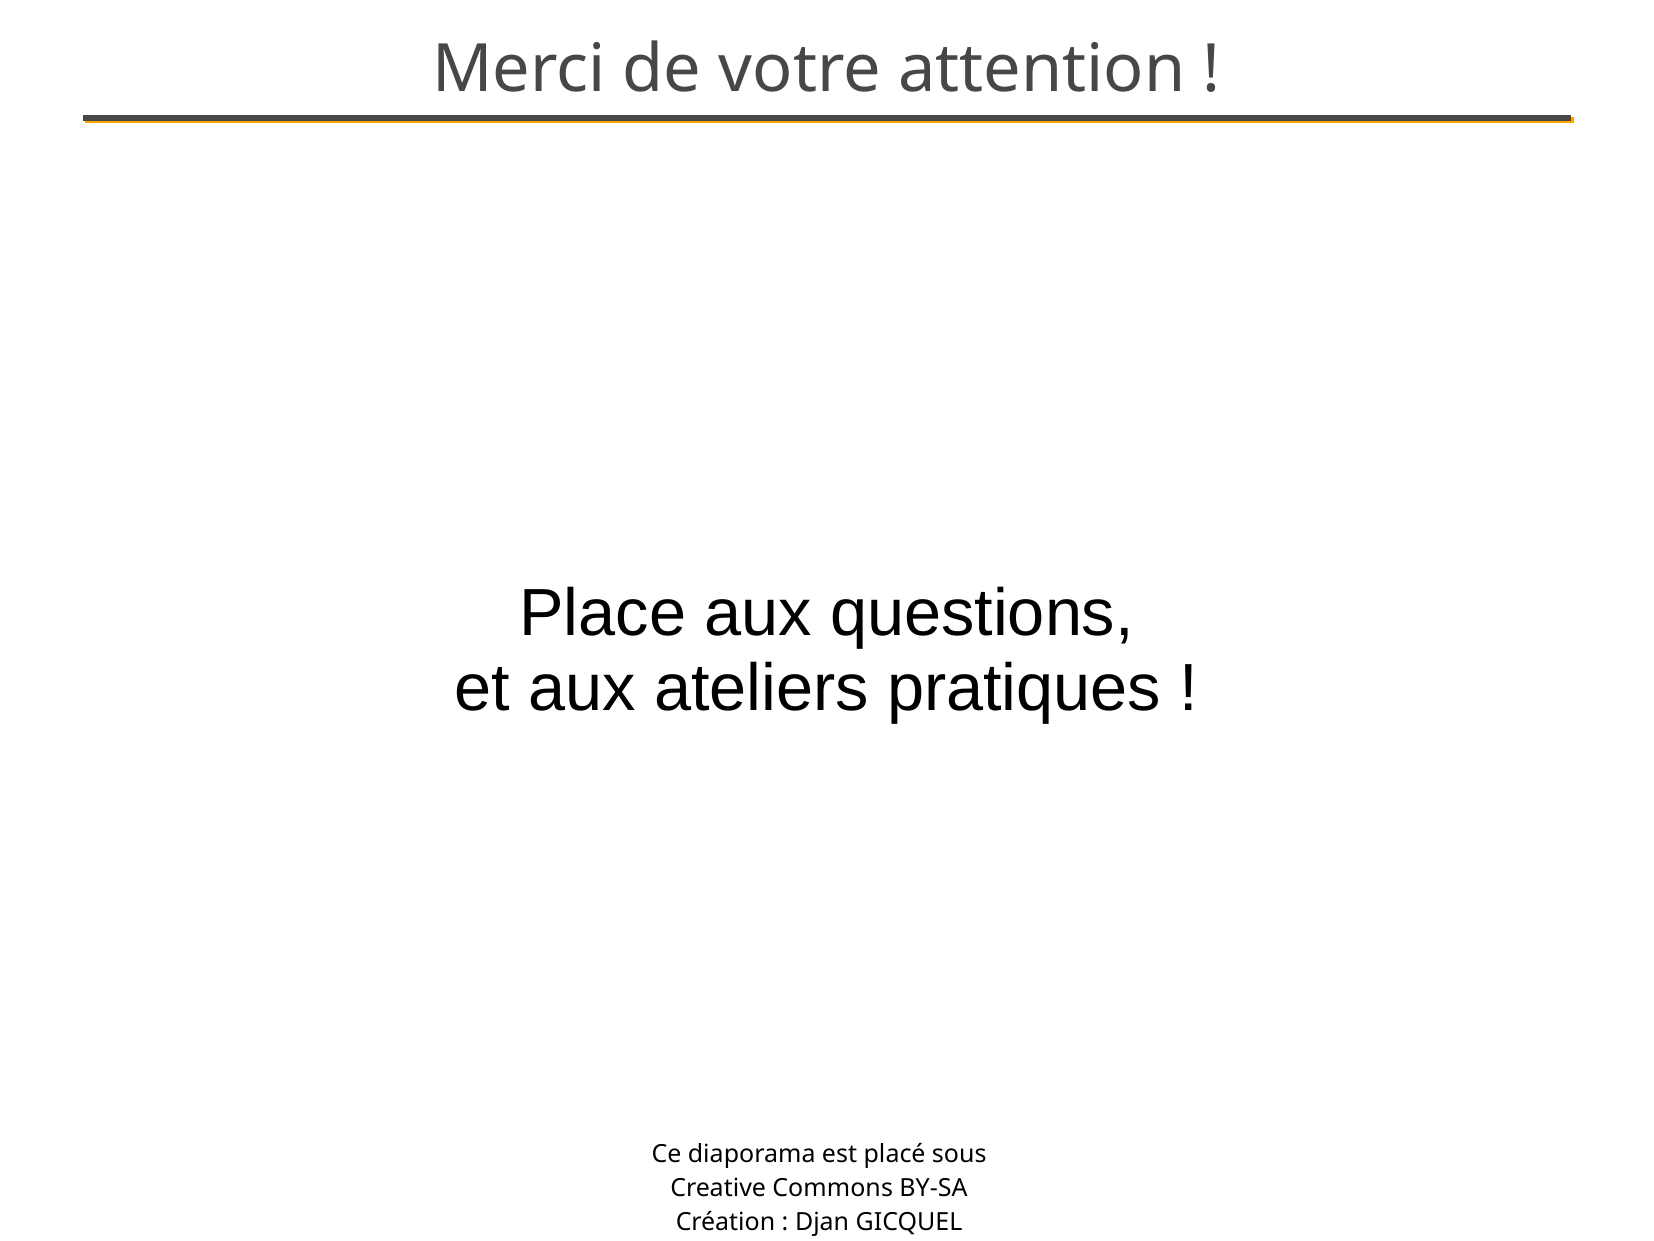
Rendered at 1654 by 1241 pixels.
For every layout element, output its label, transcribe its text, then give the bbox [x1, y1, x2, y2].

title Merci de votre attention ! [82, 25, 1571, 107]
subtitle Place aux questions, et aux ateliers pratiques ! [82, 290, 1571, 1010]
text_box Ce diaporama est placé sous Creative Commons BY-SA Création : Djan GICQUEL [636, 1127, 987, 1228]
